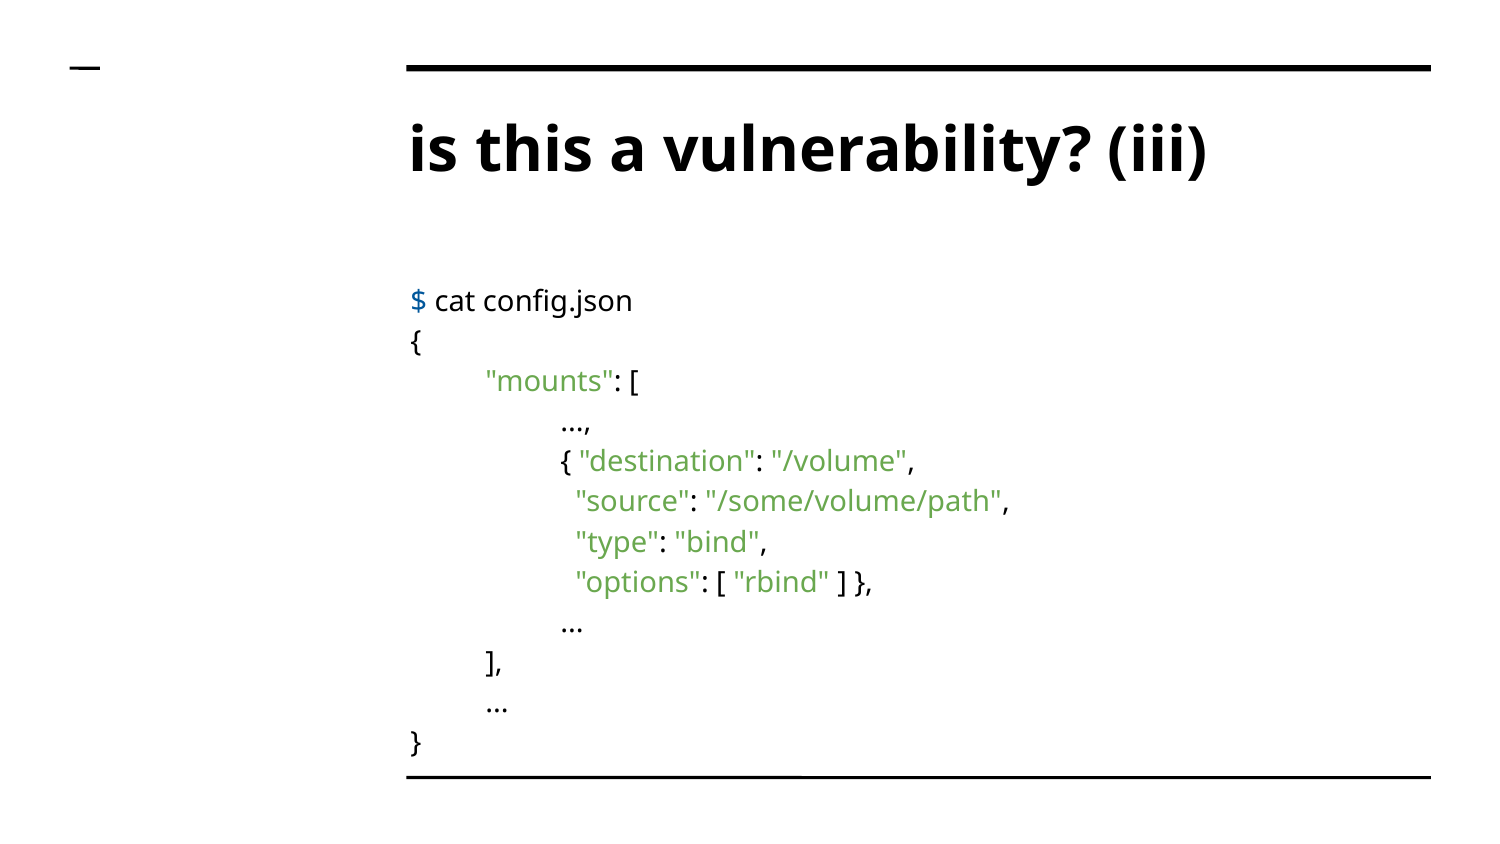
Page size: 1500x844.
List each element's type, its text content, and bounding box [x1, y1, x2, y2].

title is this a vulnerability? (iii) [393, 94, 1431, 199]
list $ cat config.json { "mounts": [ ..., { "destination": "/volume", "source": "/some/volume/path", "type": "bind", "options": [ "rbind" ] }, ... ], ... } [395, 261, 1433, 755]
